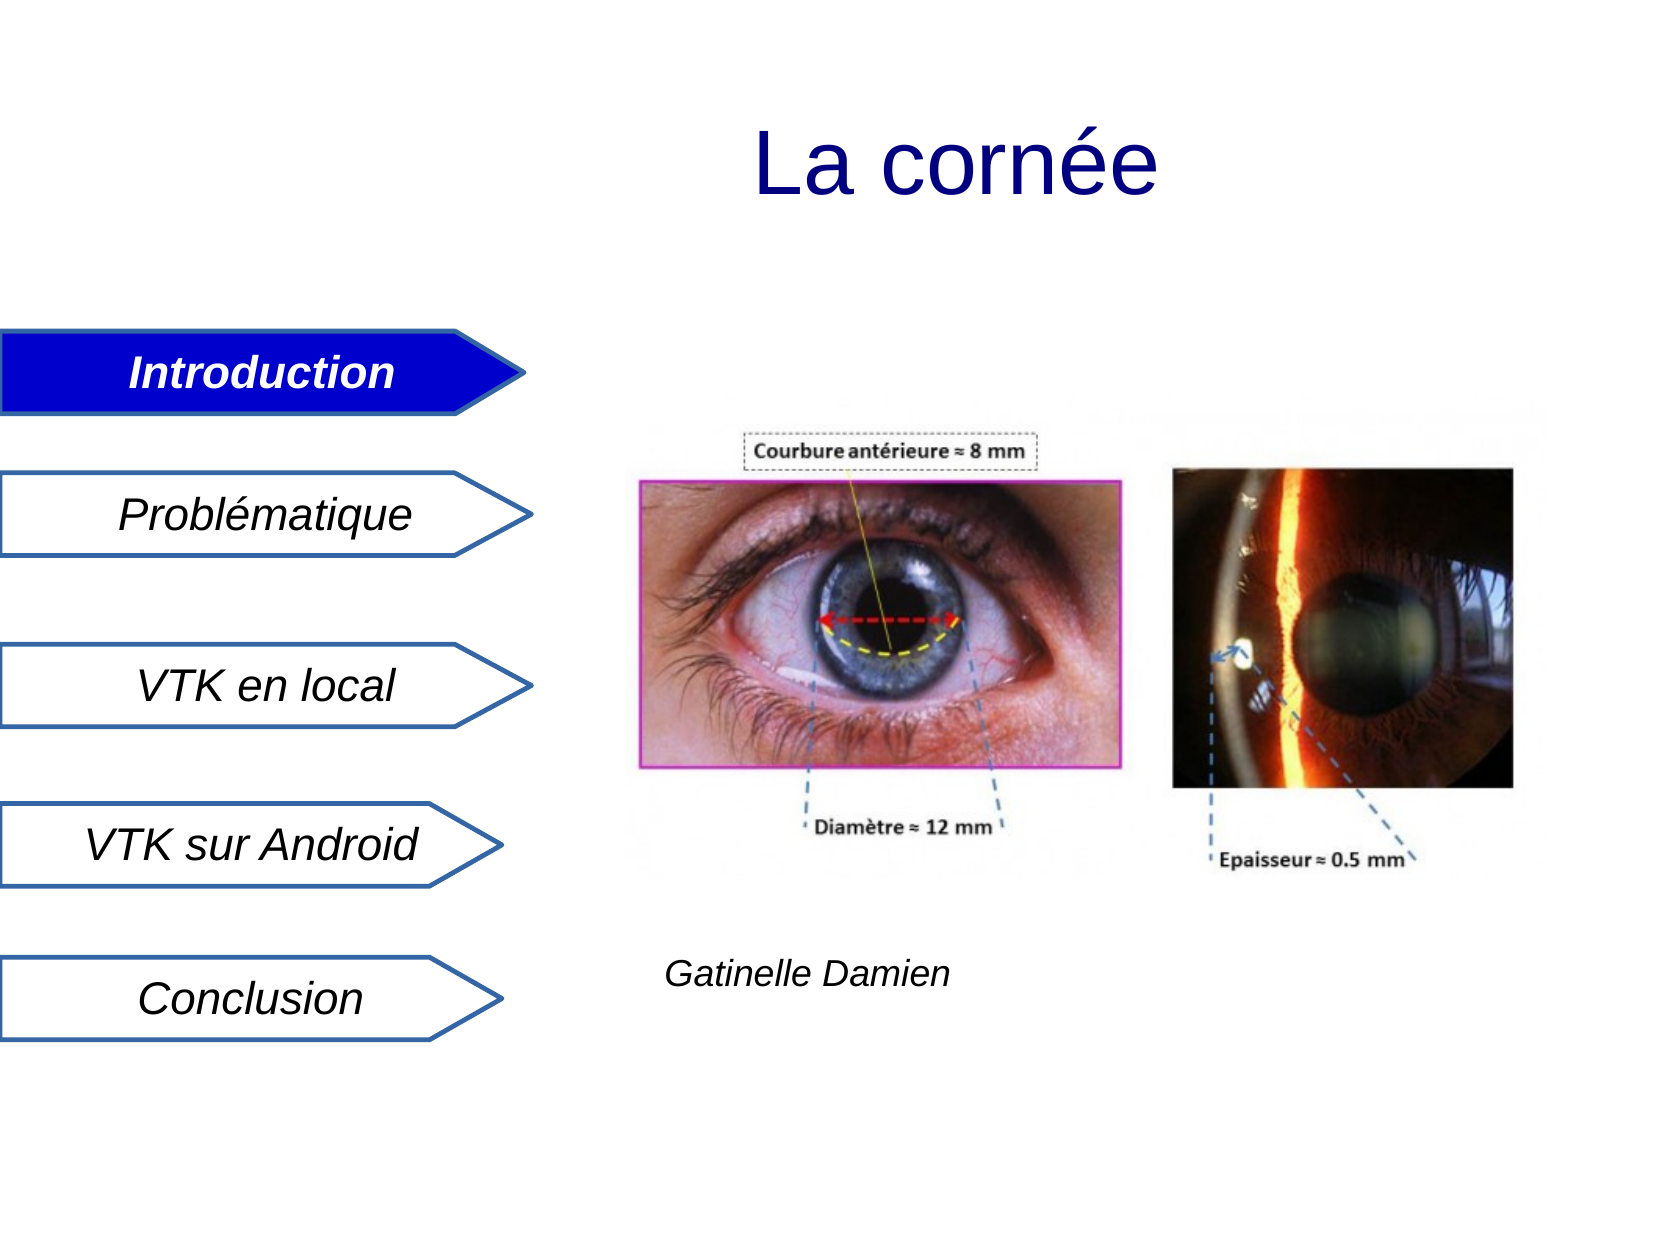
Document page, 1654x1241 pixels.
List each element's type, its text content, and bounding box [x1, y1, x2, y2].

text_box Problématique [0, 472, 532, 556]
text_box VTK en local [0, 644, 532, 727]
text_box Gatinelle Damien [649, 944, 1233, 1002]
picture [625, 395, 1548, 881]
text_box VTK sur Android [0, 803, 502, 887]
title La cornée [212, 59, 1654, 267]
text_box Introduction [0, 331, 525, 414]
text_box Conclusion [0, 957, 502, 1040]
